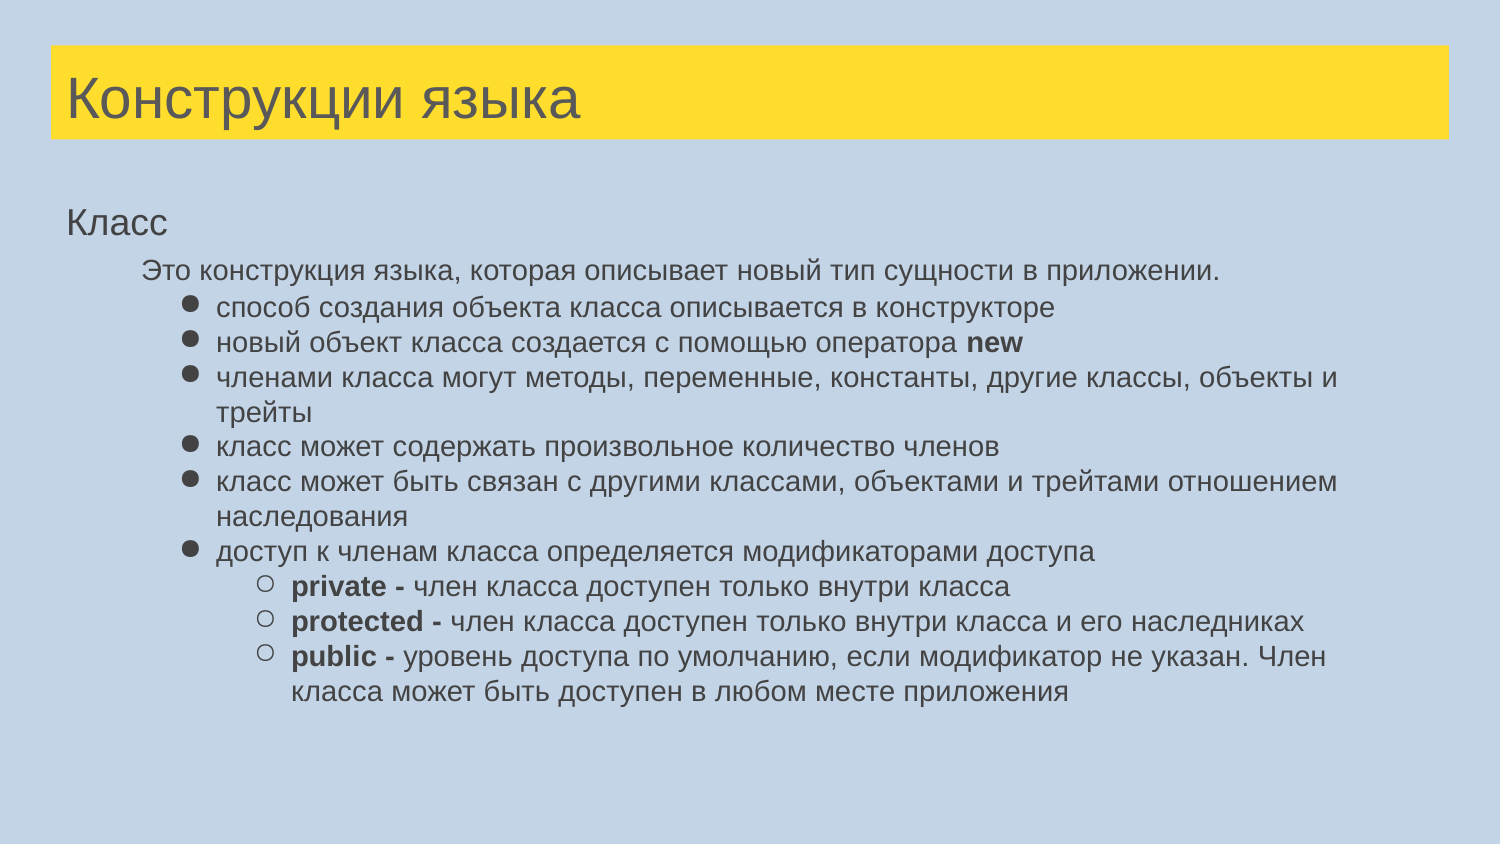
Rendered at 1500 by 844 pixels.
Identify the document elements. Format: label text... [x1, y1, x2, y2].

text_box Класс Это конструкция языка, которая описывает новый тип сущности в приложении. способ создания объекта класса описывается в конструкторе новый объект класса создается с помощью оператора new членами класса могут методы, переменные, константы, другие классы, объекты и трейты класс может содержать произвольное количество членов класс может быть связан с другими классами, объектами и трейтами отношением наследования доступ к членам класса определяется модификаторами доступа private - член класса доступен только внутри класса protected - член класса доступен только внутри класса и его наследниках public - уровень доступа по умолчанию, если модификатор не указан. Член класса может быть доступен в любом месте приложения [51, 182, 1444, 728]
title Конструкции языка [51, 45, 1449, 140]
